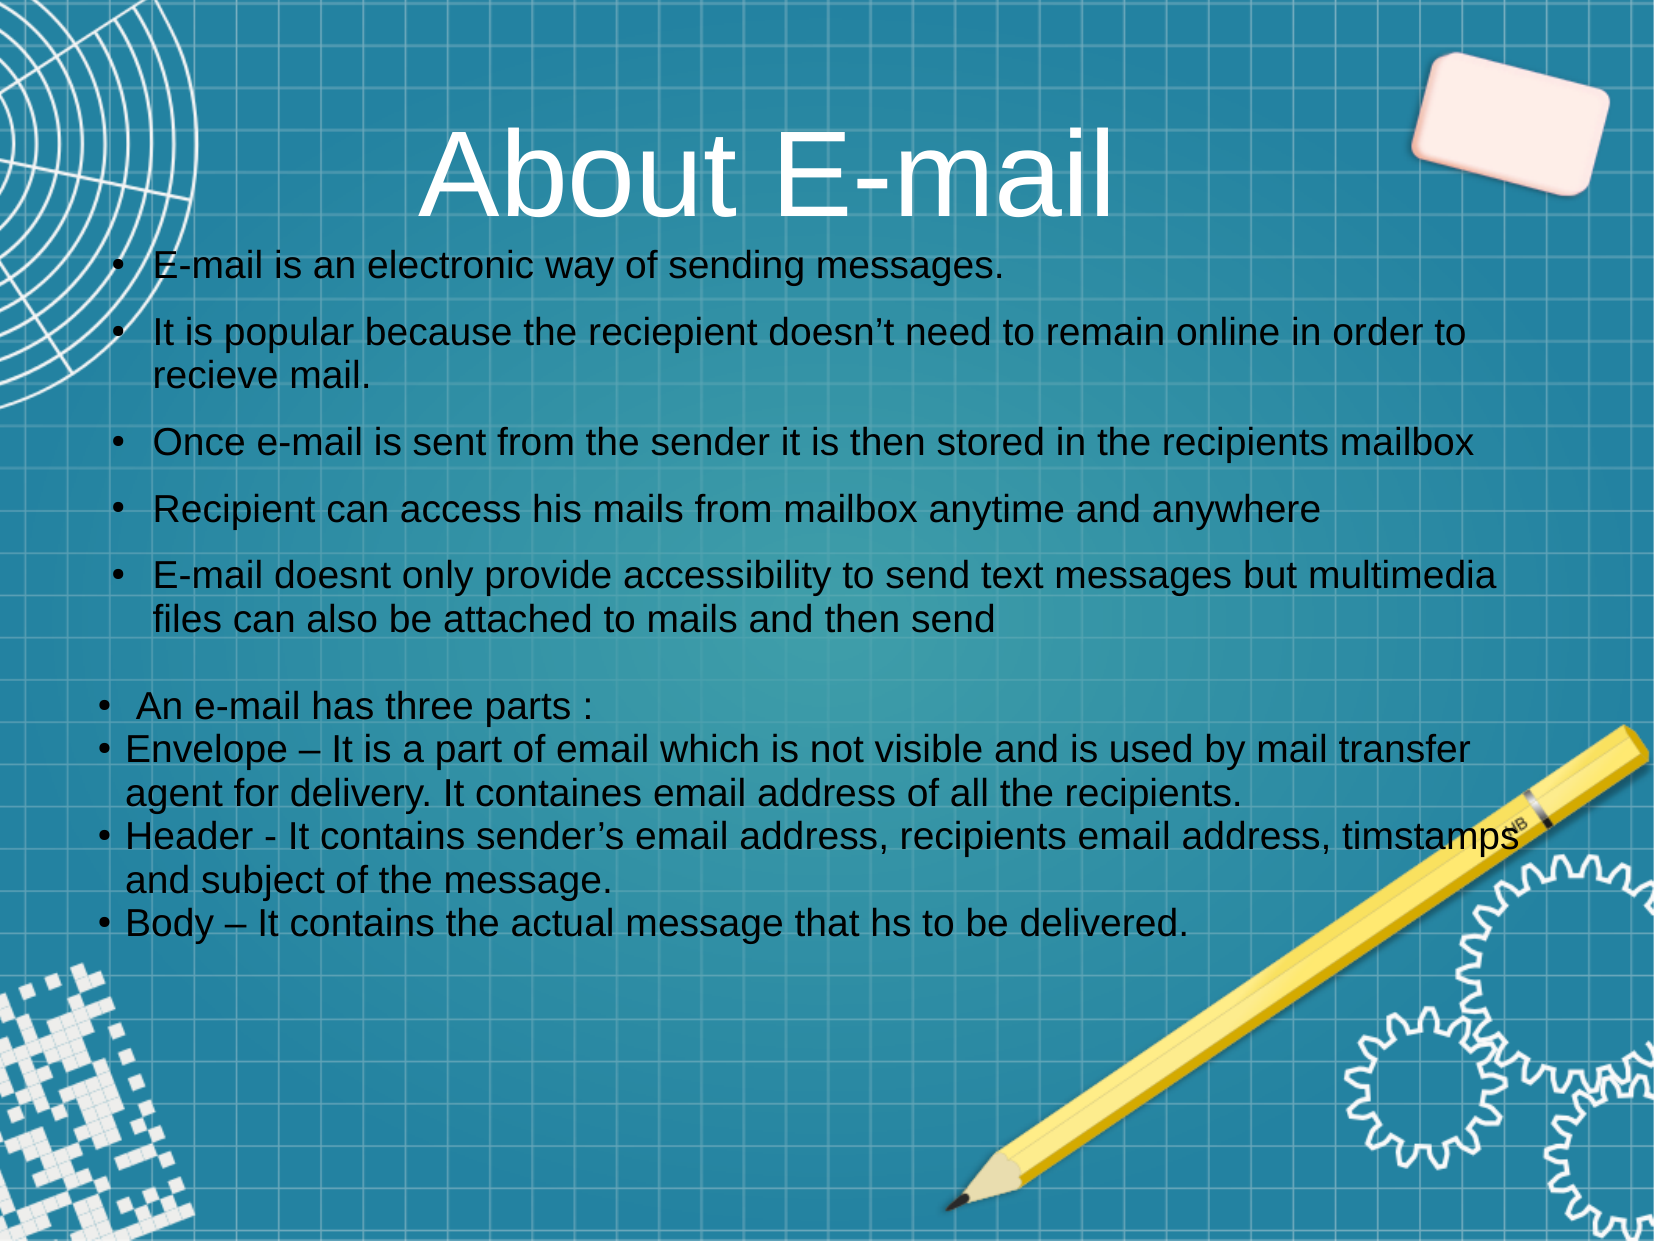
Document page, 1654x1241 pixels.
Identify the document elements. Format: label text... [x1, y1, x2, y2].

picture [0, 0, 1654, 1241]
title About E-mail [177, 70, 1359, 236]
text_box E-mail is an electronic way of sending messages. It is popular because the reciepient doesn’t need to remain online in order to recieve mail. Once e-mail is sent from the sender it is then stored in the recipients mailbox Recipient can access his mails from mailbox anytime and anywhere E-mail doesnt only provide accessibility to send text messages but multimedia files can also be attached to mails and then send An e-mail has three parts : Envelope – It is a part of email which is not visible and is used by mail transfer agent for delivery. It containes email address of all the recipients. Header - It contains sender’s email address, recipients email address, timstamps and subject of the message. Body – It contains the actual message that hs to be delivered. [82, 236, 1571, 956]
